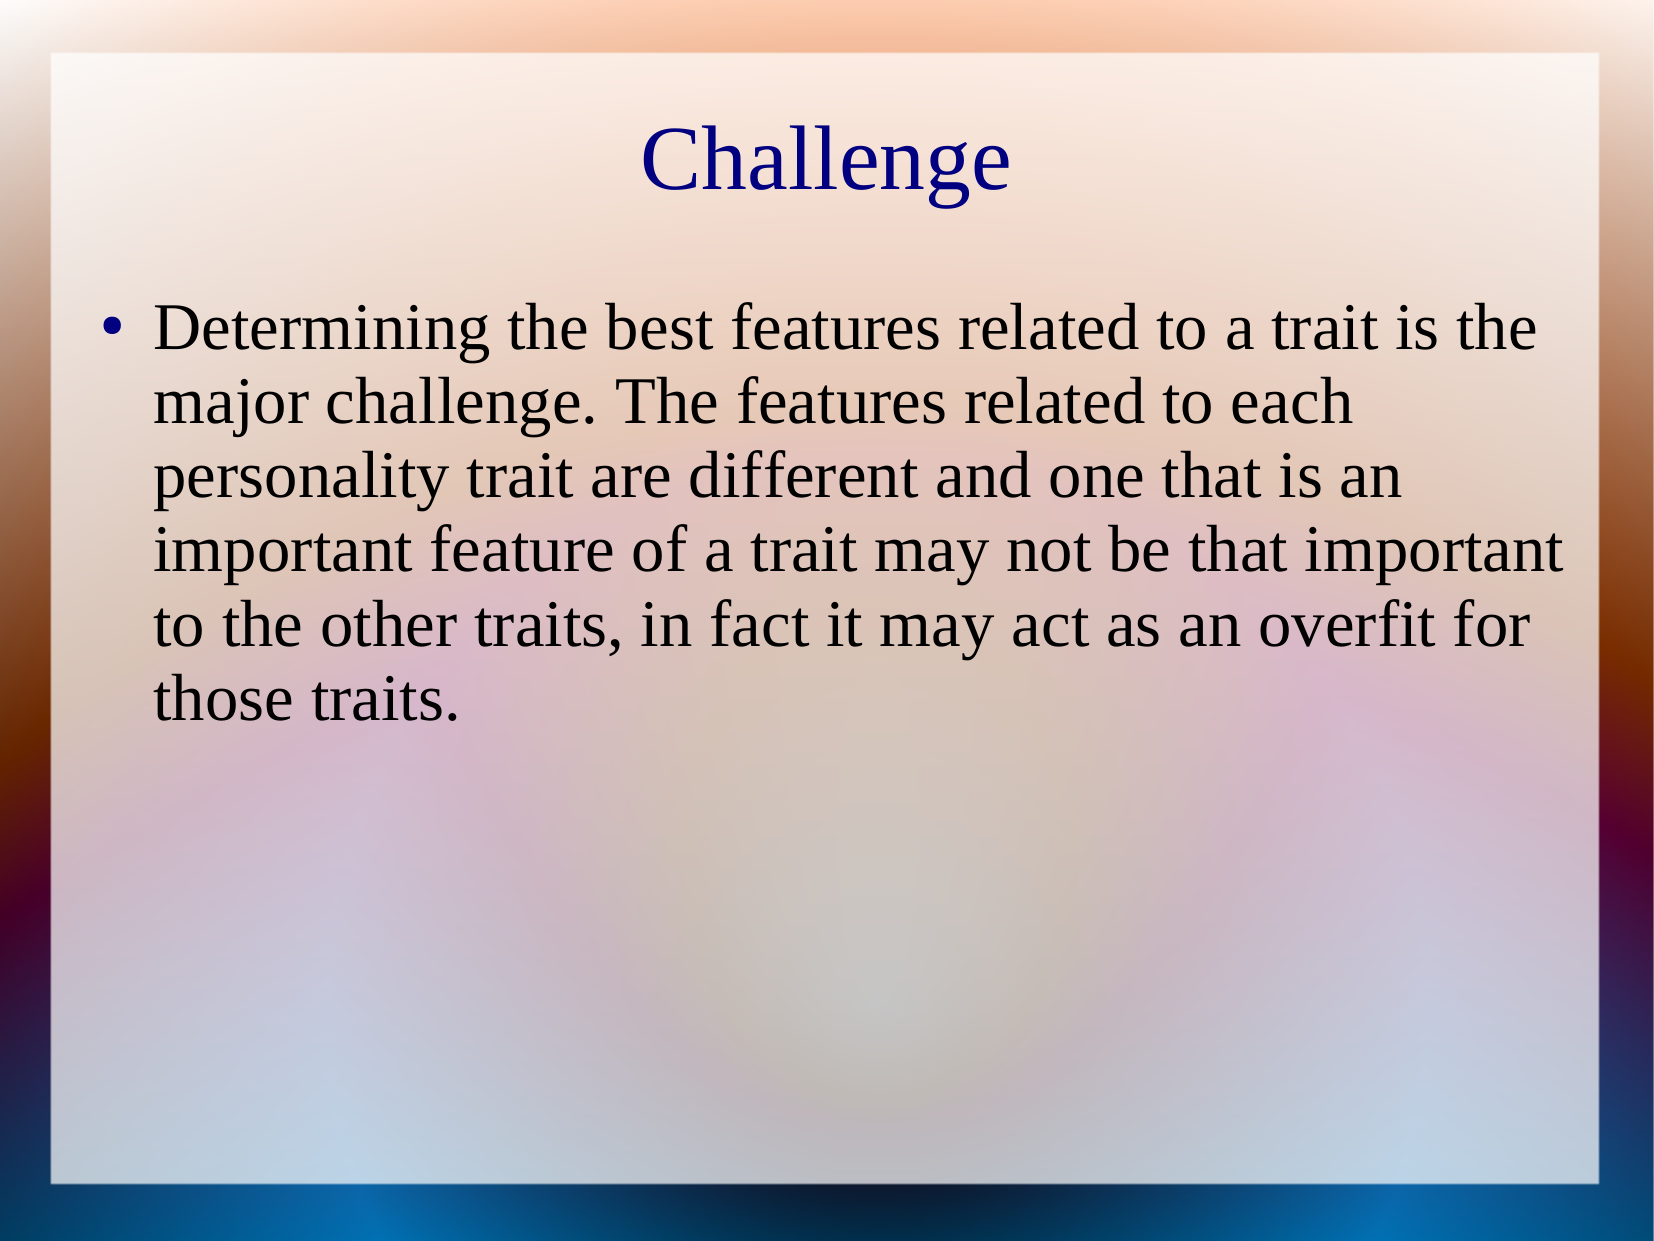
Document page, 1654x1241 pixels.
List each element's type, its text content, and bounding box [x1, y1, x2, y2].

list Determining the best features related to a trait is the major challenge. The features related to each personality trait are different and one that is an important feature of a trait may not be that important to the other traits, in fact it may act as an overfit for those traits. [82, 290, 1571, 1010]
picture [0, 0, 1654, 1241]
title Challenge [82, 55, 1571, 263]
